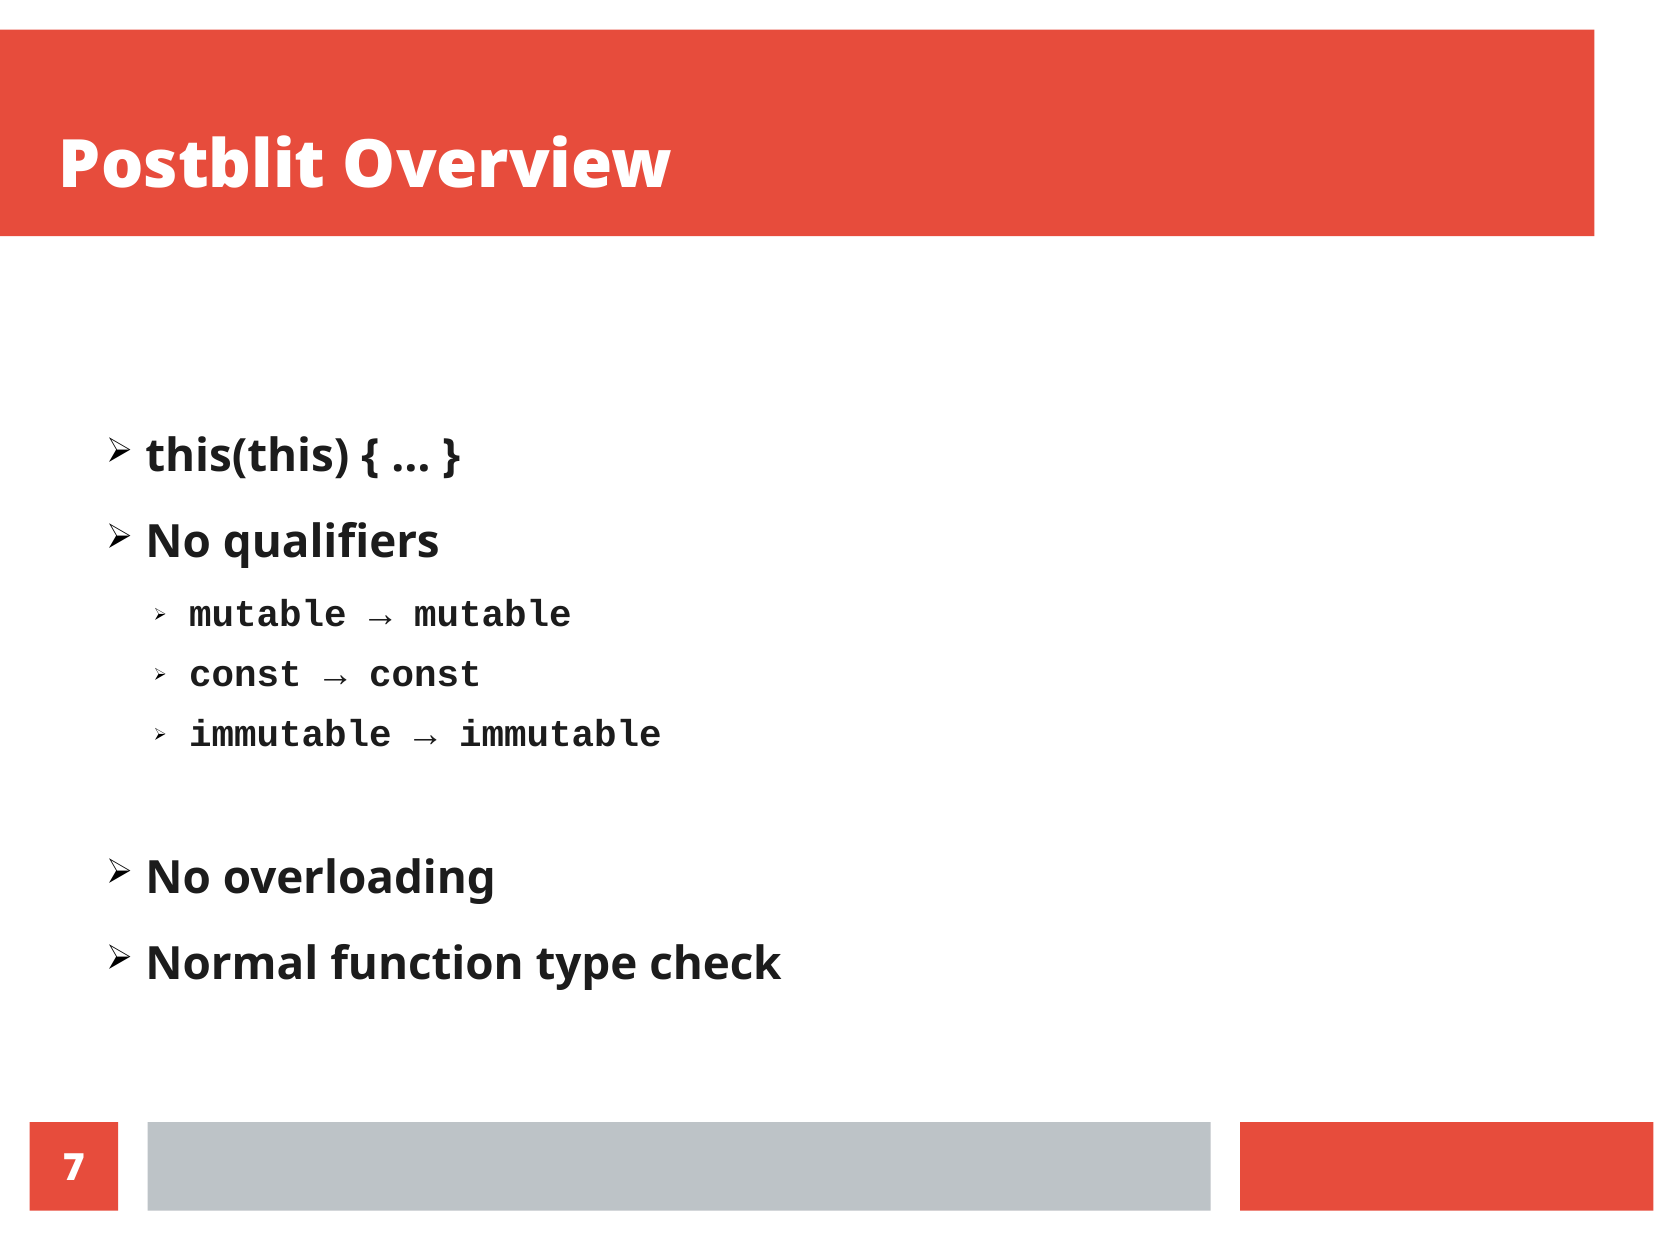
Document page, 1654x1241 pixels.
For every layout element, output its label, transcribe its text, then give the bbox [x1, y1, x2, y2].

title Postblit Overview [59, 59, 1595, 207]
list this(this) { … } No qualifiers mutable → mutable const → const immutable → immutable No overloading Normal function type check [59, 324, 1565, 1093]
